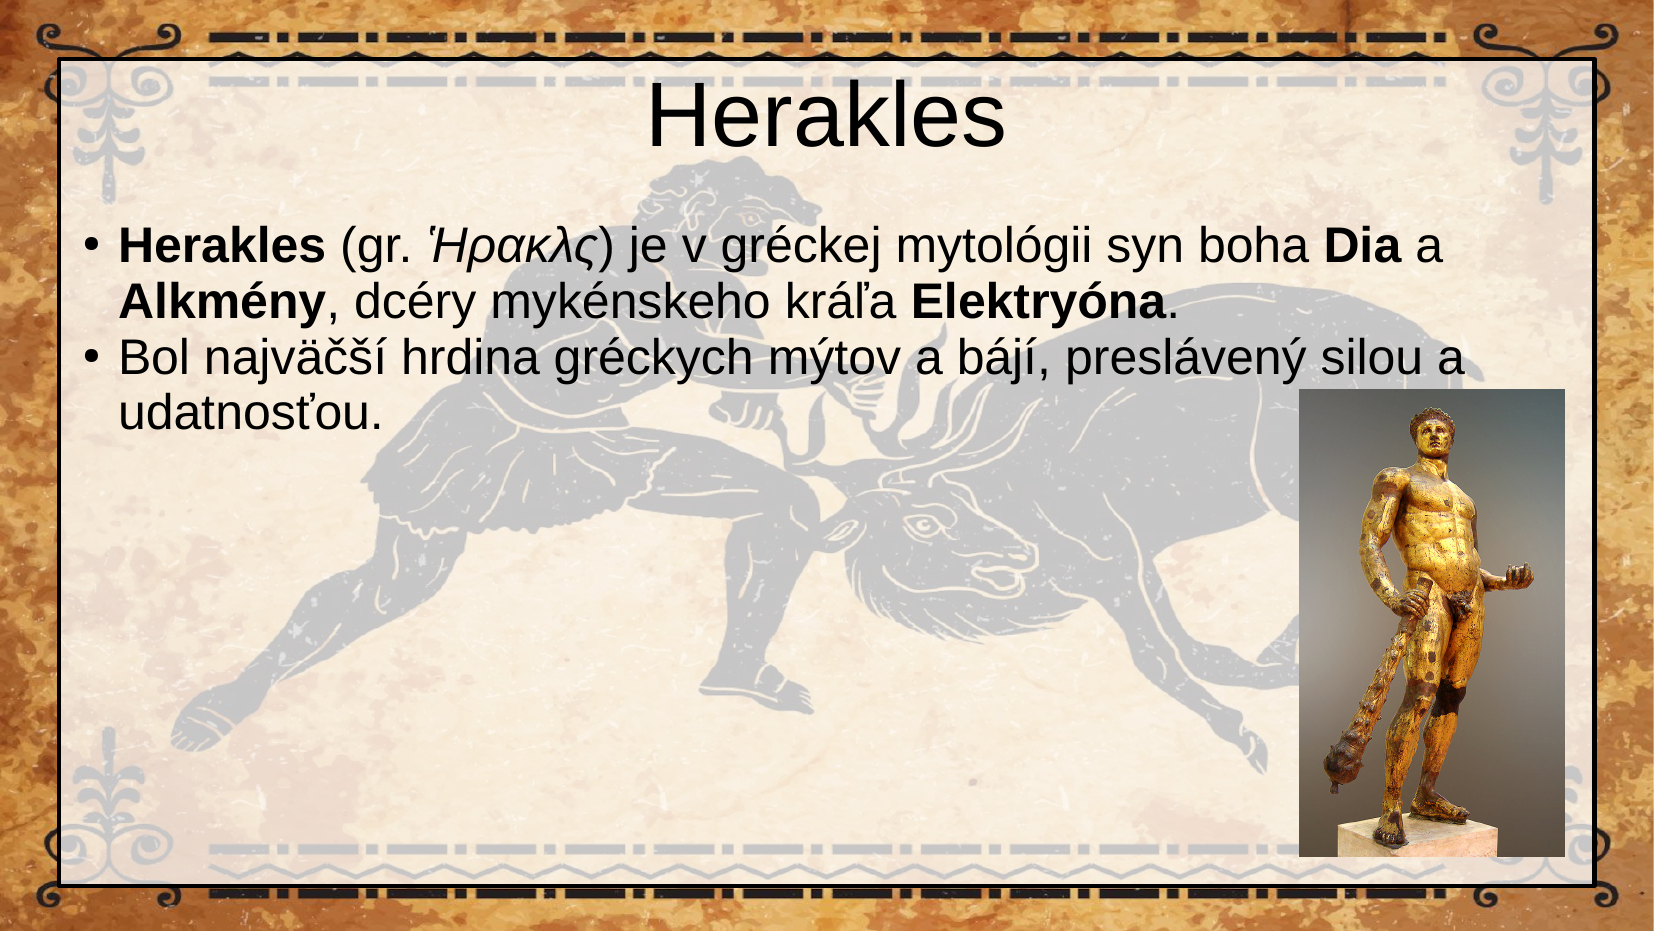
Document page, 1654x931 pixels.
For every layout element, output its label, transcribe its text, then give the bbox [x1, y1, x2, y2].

picture [0, 0, 1654, 931]
subtitle Herakles (gr. Ἡρακλς) je v gréckej mytológii syn boha Dia a Alkmény, dcéry mykénskeho kráľa Elektryóna. Bol najväčší hrdina gréckych mýtov a bájí, preslávený silou a udatnosťou. [82, 217, 1571, 758]
text_box [59, 59, 1595, 886]
title Herakles [82, 37, 1571, 193]
